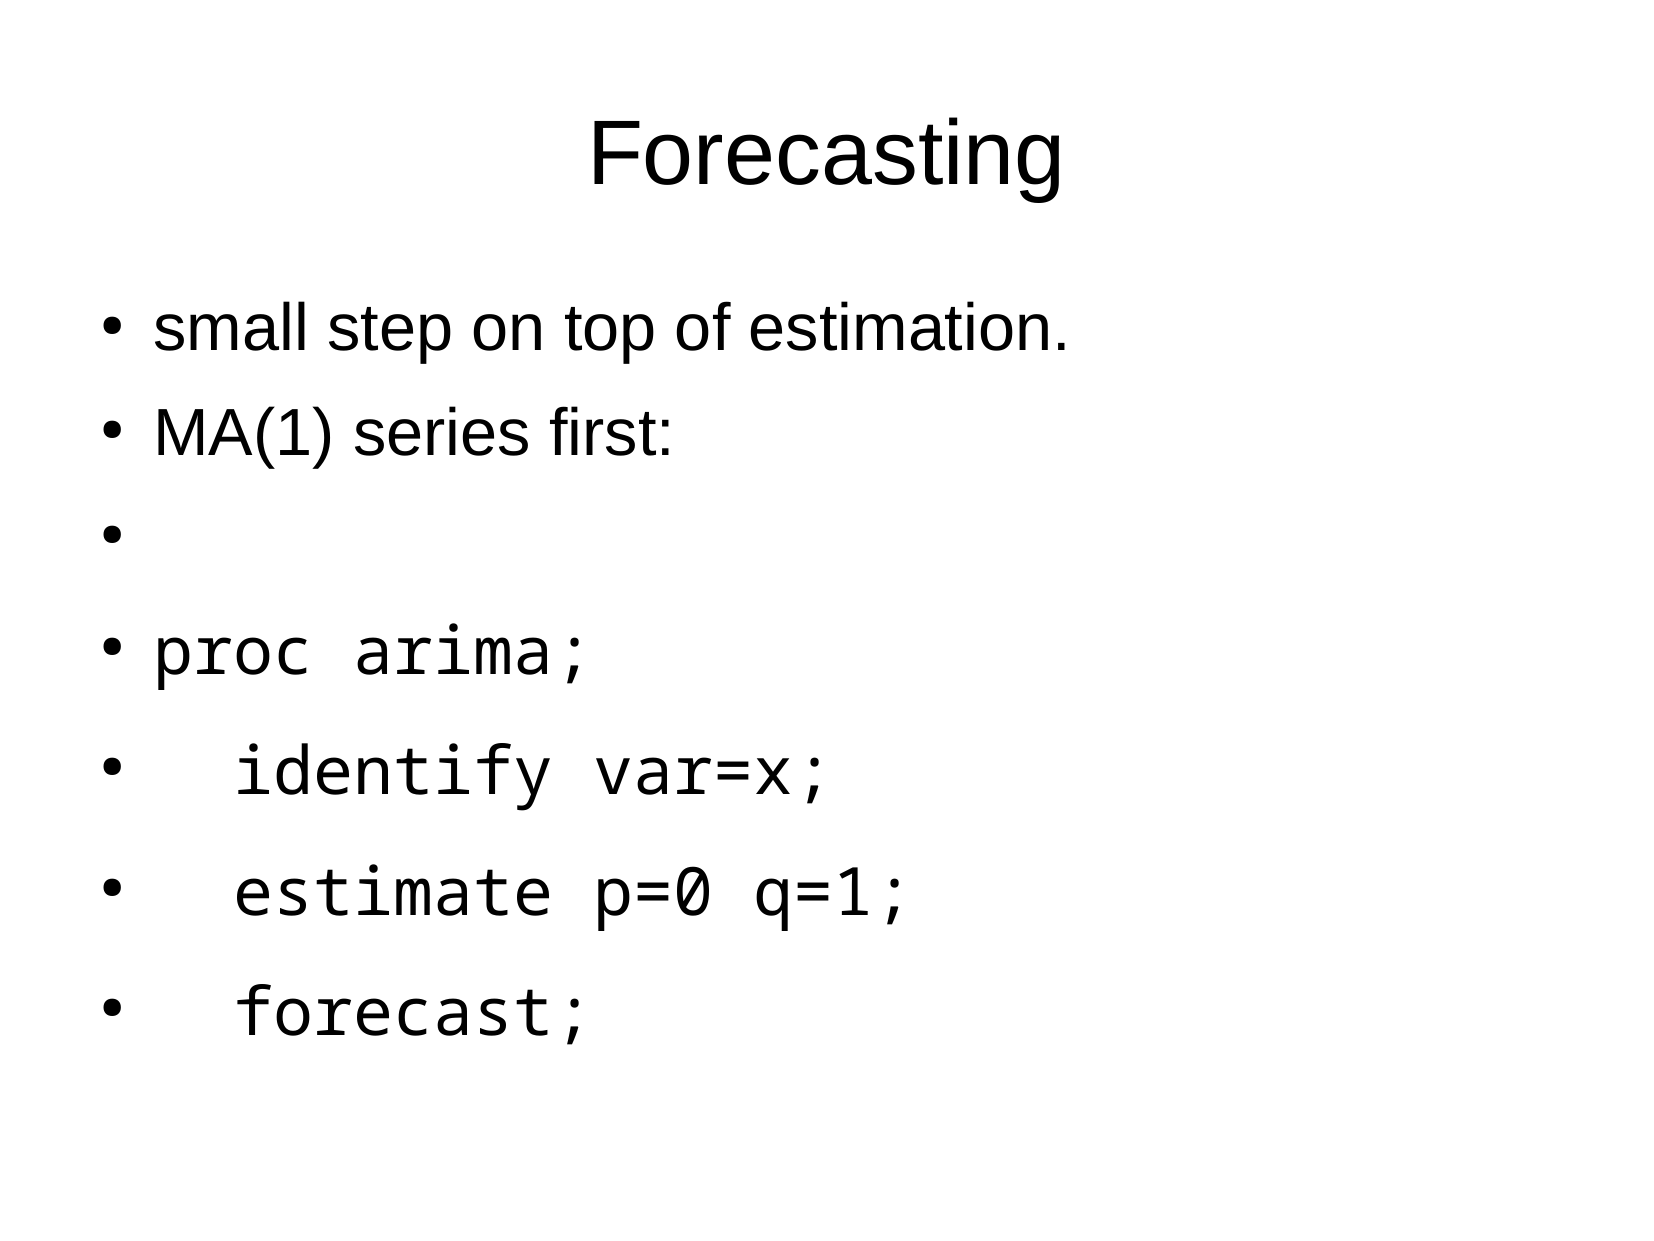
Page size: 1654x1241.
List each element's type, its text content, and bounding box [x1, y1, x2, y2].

title Forecasting [82, 56, 1571, 250]
list small step on top of estimation. MA(1) series first: proc arima; identify var=x; estimate p=0 q=1; forecast; [82, 290, 1571, 1109]
